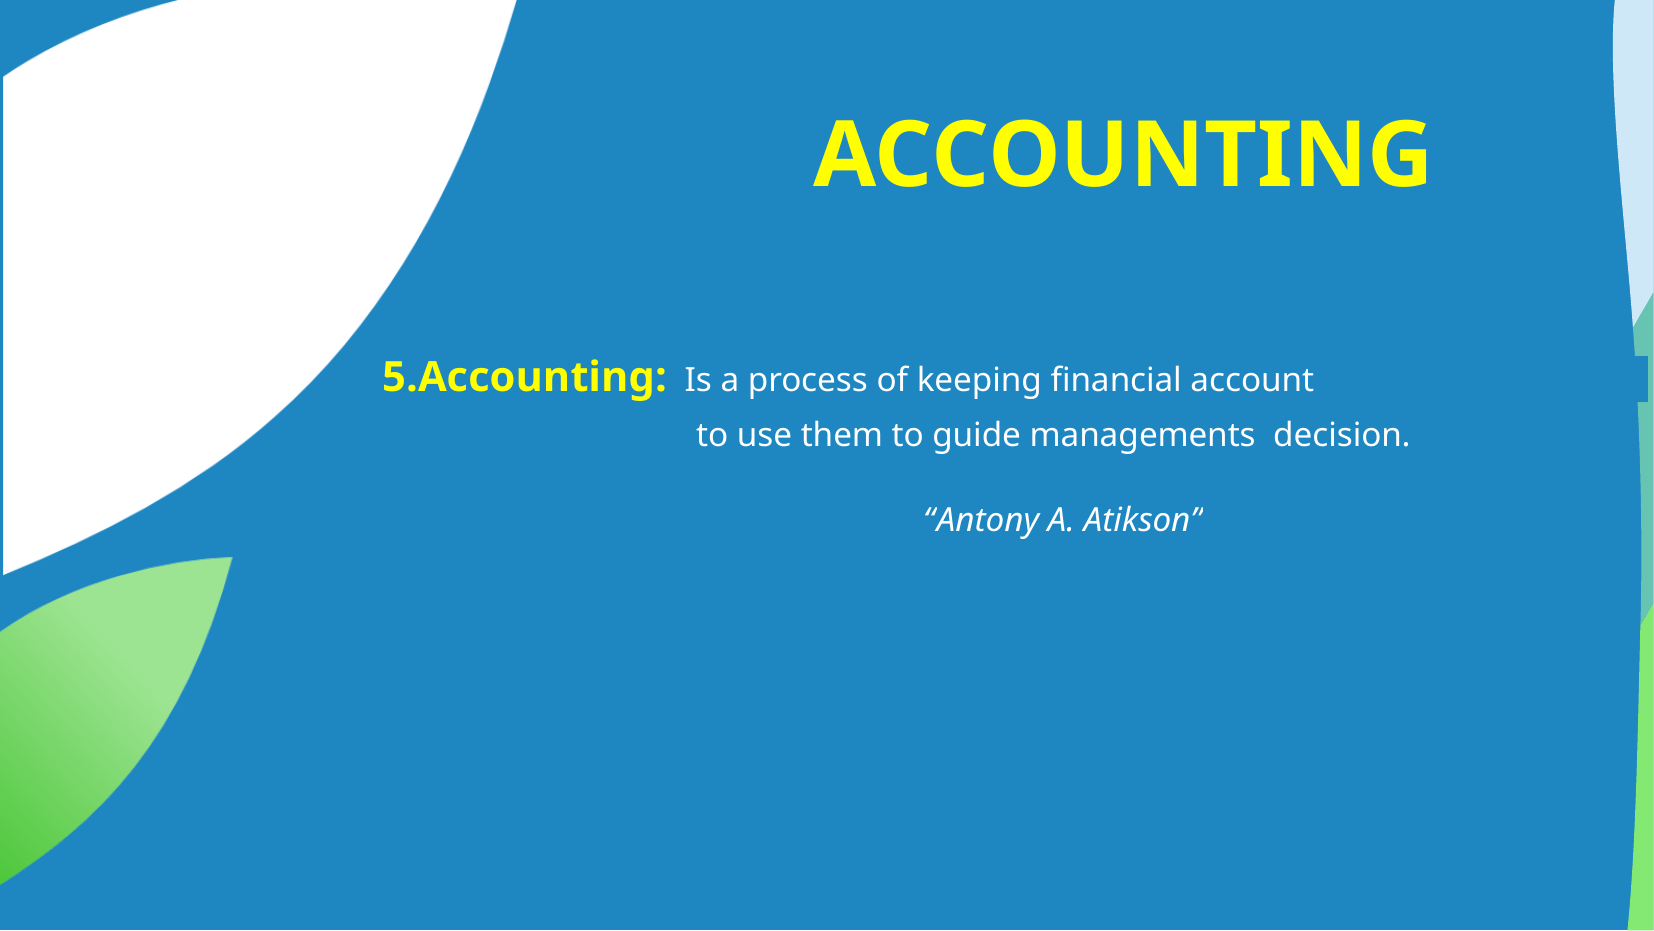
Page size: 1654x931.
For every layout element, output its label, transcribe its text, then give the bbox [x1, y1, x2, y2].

title ACCOUNTING [260, 3, 1654, 299]
picture [0, 0, 517, 885]
list 5.Accounting: Is a process of keeping financial account to use them to guide managements decision. “Antony A. Atikson” [311, 320, 1654, 676]
